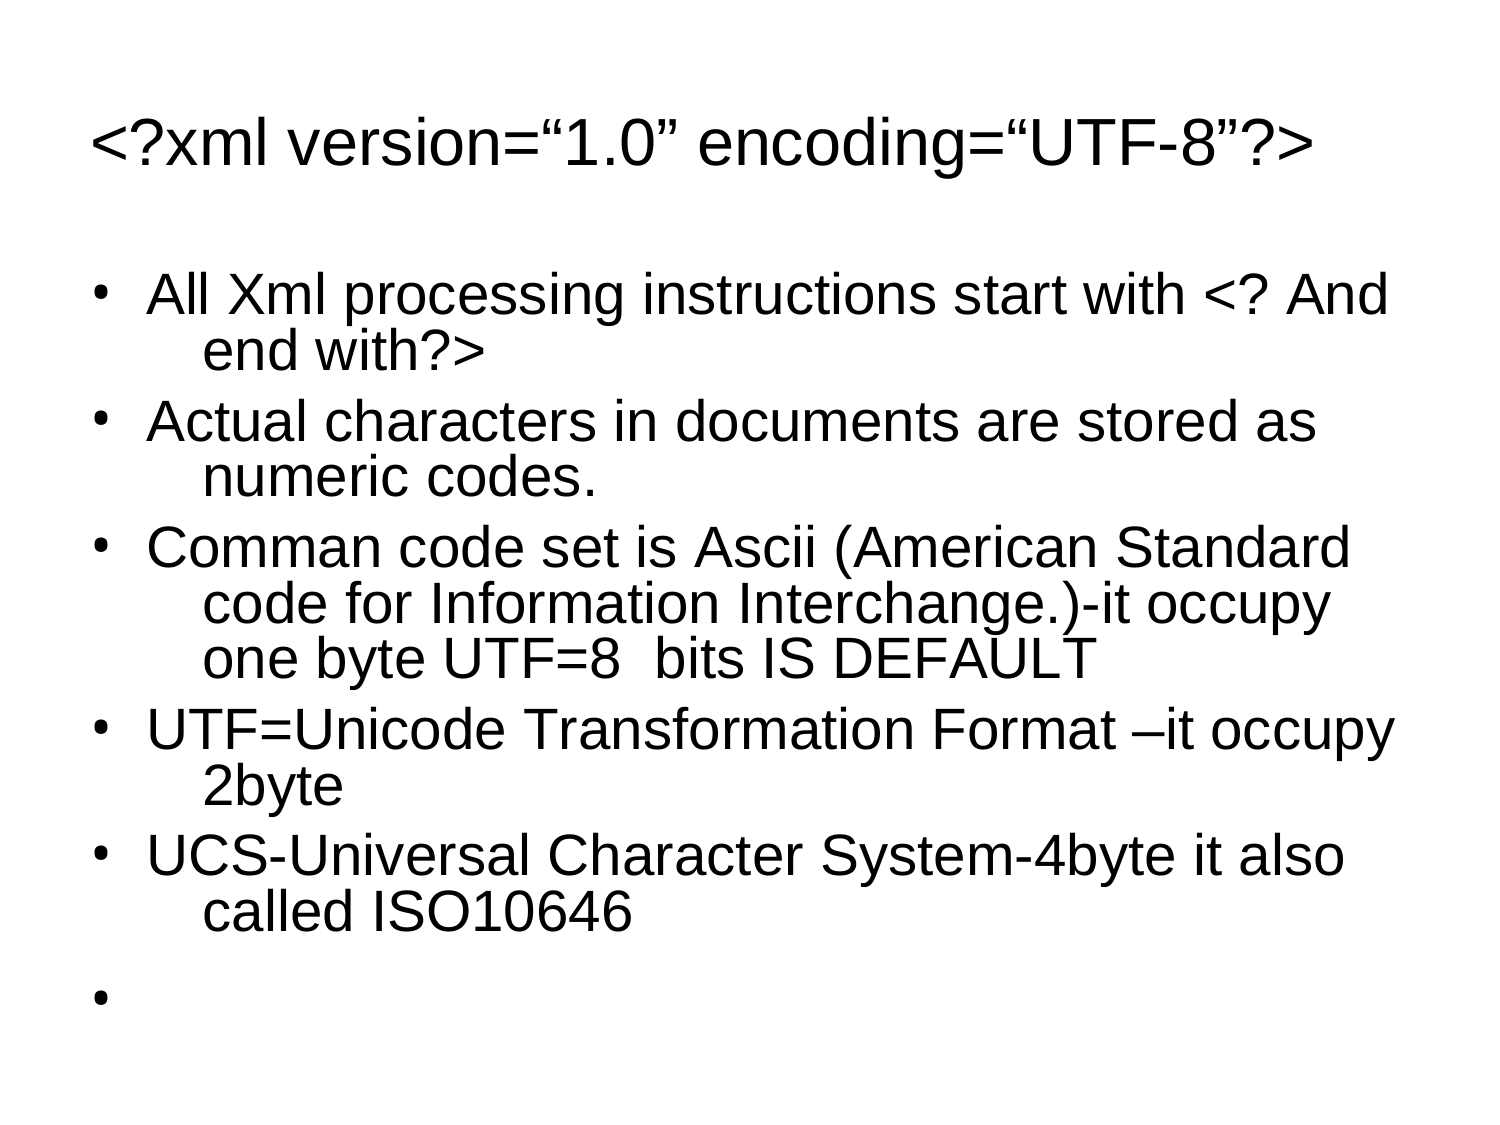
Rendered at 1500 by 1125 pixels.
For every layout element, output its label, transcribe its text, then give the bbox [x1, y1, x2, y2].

title <?xml version=“1.0” encoding=“UTF-8”?> [75, 45, 1426, 233]
list All Xml processing instructions start with <? And end with?> Actual characters in documents are stored as numeric codes. Comman code set is Ascii (American Standard code for Information Interchange.)-it occupy one byte UTF=8 bits IS DEFAULT UTF=Unicode Transformation Format –it occupy 2byte UCS-Universal Character System-4byte it also called ISO10646 [75, 262, 1426, 1005]
